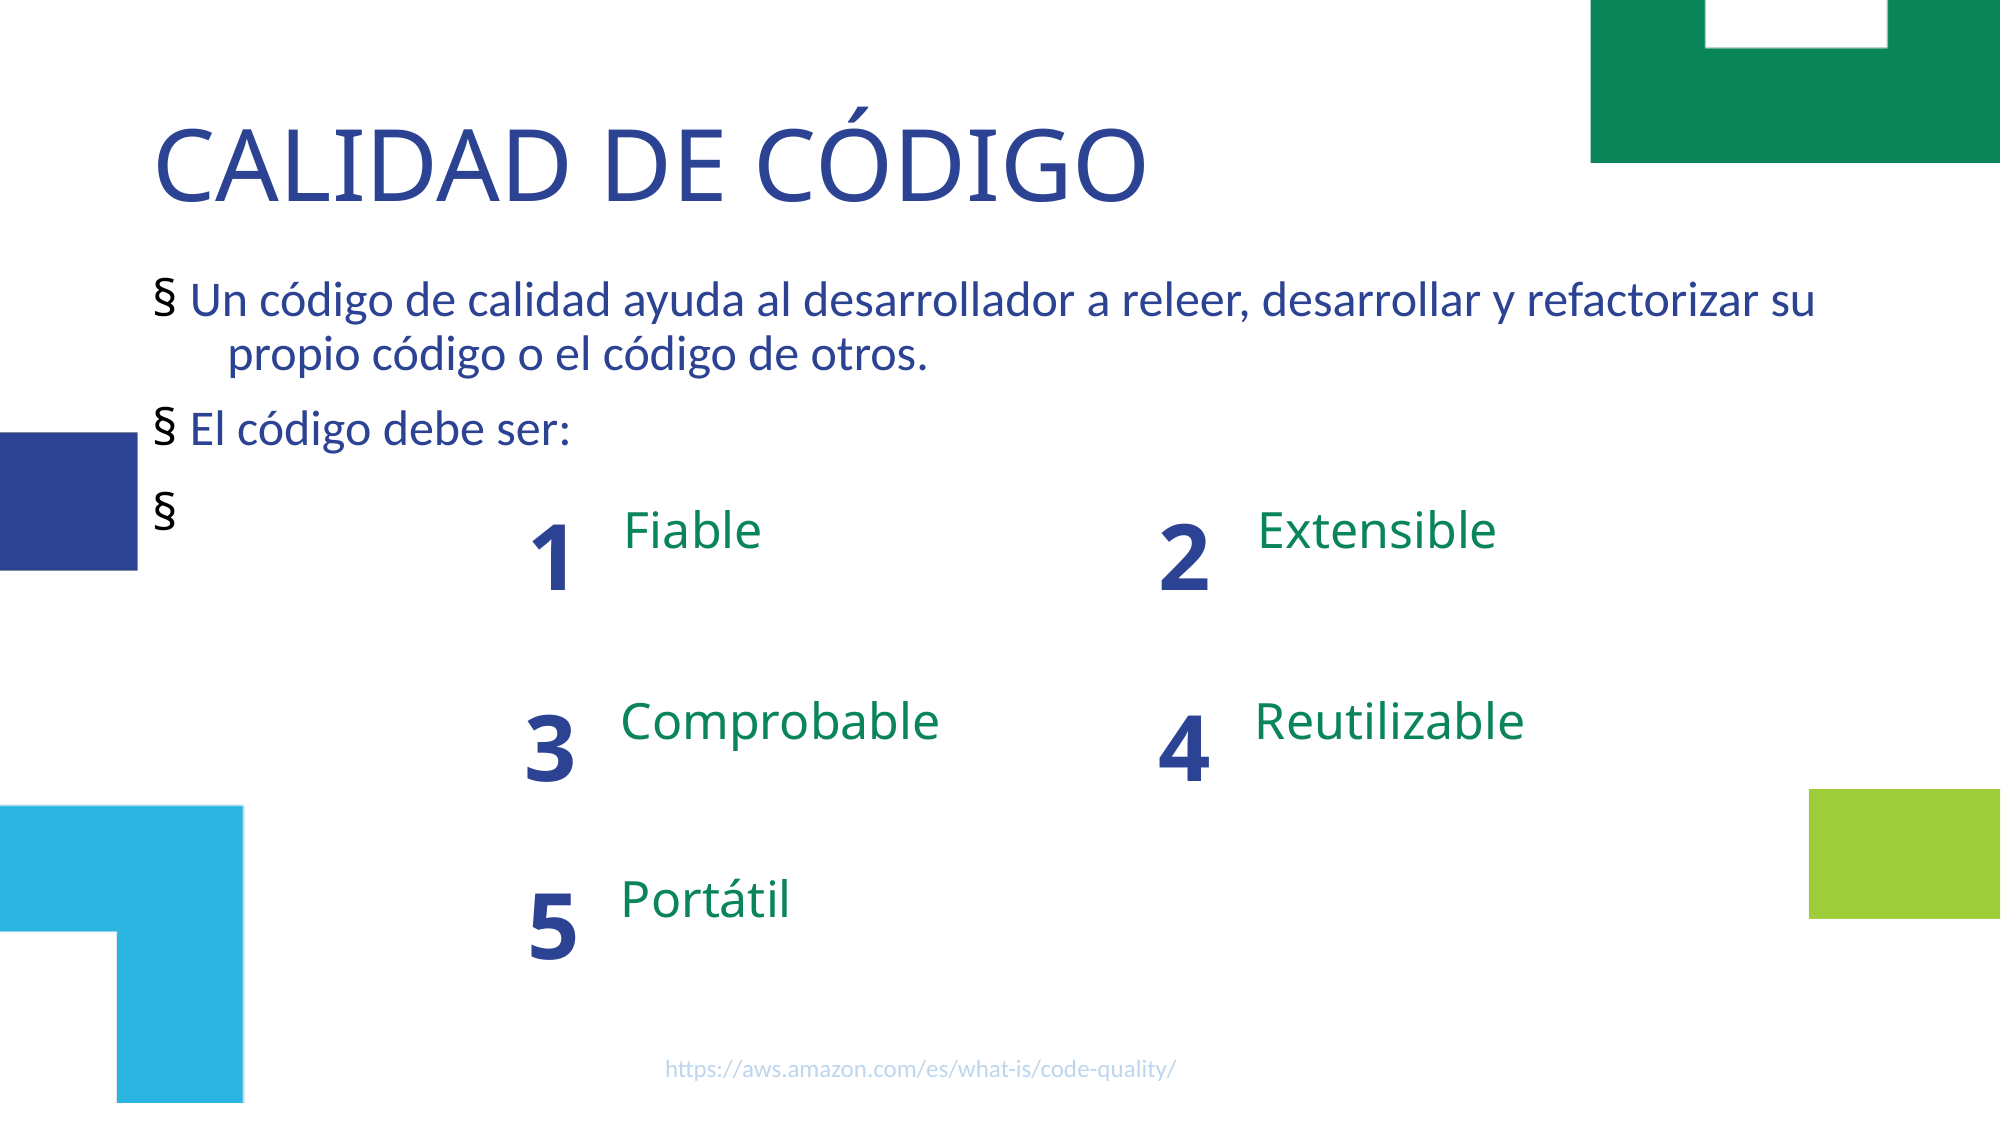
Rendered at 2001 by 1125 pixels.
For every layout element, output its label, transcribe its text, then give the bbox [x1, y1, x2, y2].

text_box 2 [1143, 491, 1239, 618]
text_box Comprobable [605, 682, 1056, 758]
text_box Reutilizable [1239, 682, 1690, 758]
text_box 1 [512, 491, 608, 618]
list Un código de calidad ayuda al desarrollador a releer, desarrollar y refactorizar su propio código o el código de otros. El código debe ser: [137, 265, 1863, 483]
text_box https://aws.amazon.com/es/what-is/code-quality/ [650, 1044, 1739, 1091]
text_box 3 [509, 682, 605, 809]
title CALIDAD DE CÓDIGO [137, 59, 1863, 265]
text_box Fiable [608, 491, 1059, 568]
text_box Portátil [605, 860, 1056, 937]
text_box 5 [512, 860, 608, 987]
text_box Extensible [1242, 491, 1693, 568]
text_box 4 [1143, 682, 1239, 809]
